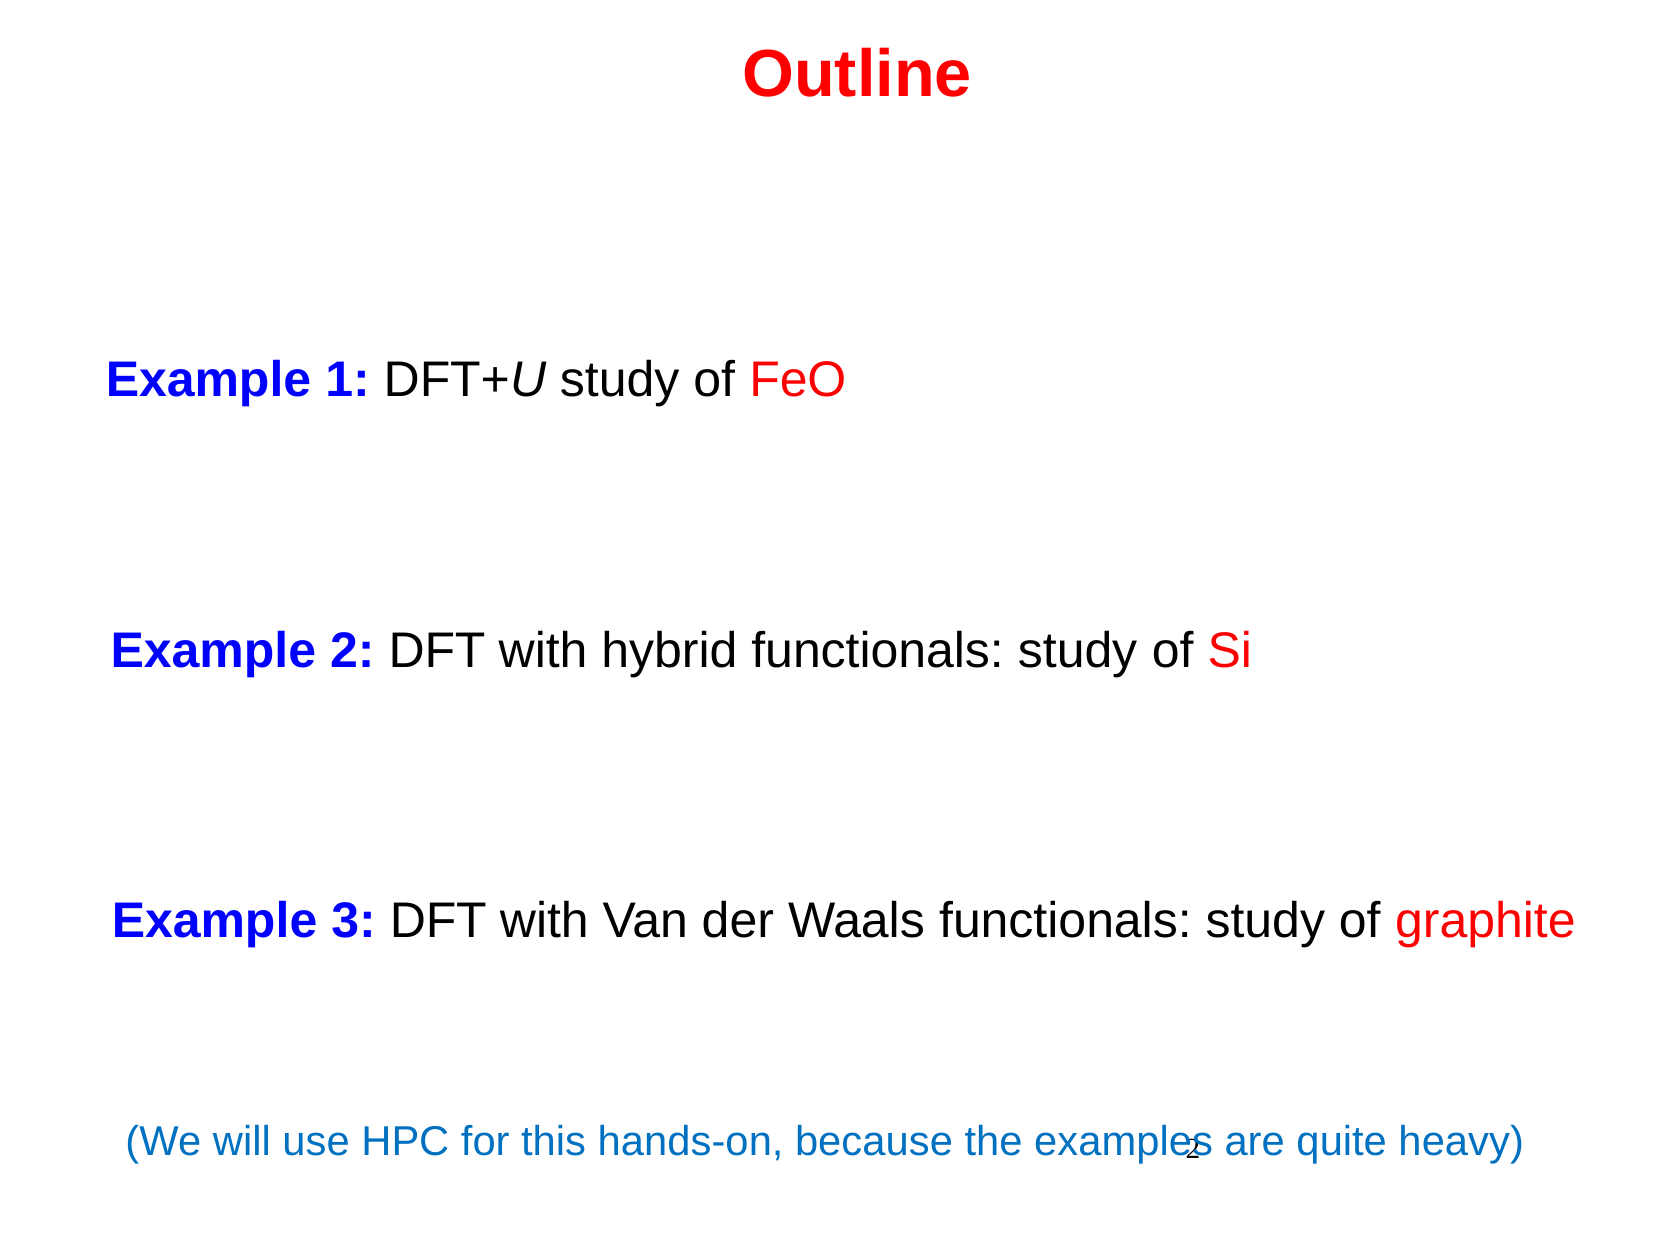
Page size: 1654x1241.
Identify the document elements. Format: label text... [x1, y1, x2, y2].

text_box (We will use HPC for this hands-on, because the examples are quite heavy) [110, 1106, 1549, 1172]
title Outline [574, 30, 1141, 106]
text_box Example 1: DFT+U study of FeO [91, 344, 869, 417]
text_box Example 2: DFT with hybrid functionals: study of Si [95, 615, 1279, 688]
text_box [1185, 1129, 1571, 1216]
text_box Example 3: DFT with Van der Waals functionals: study of graphite [97, 885, 1606, 958]
